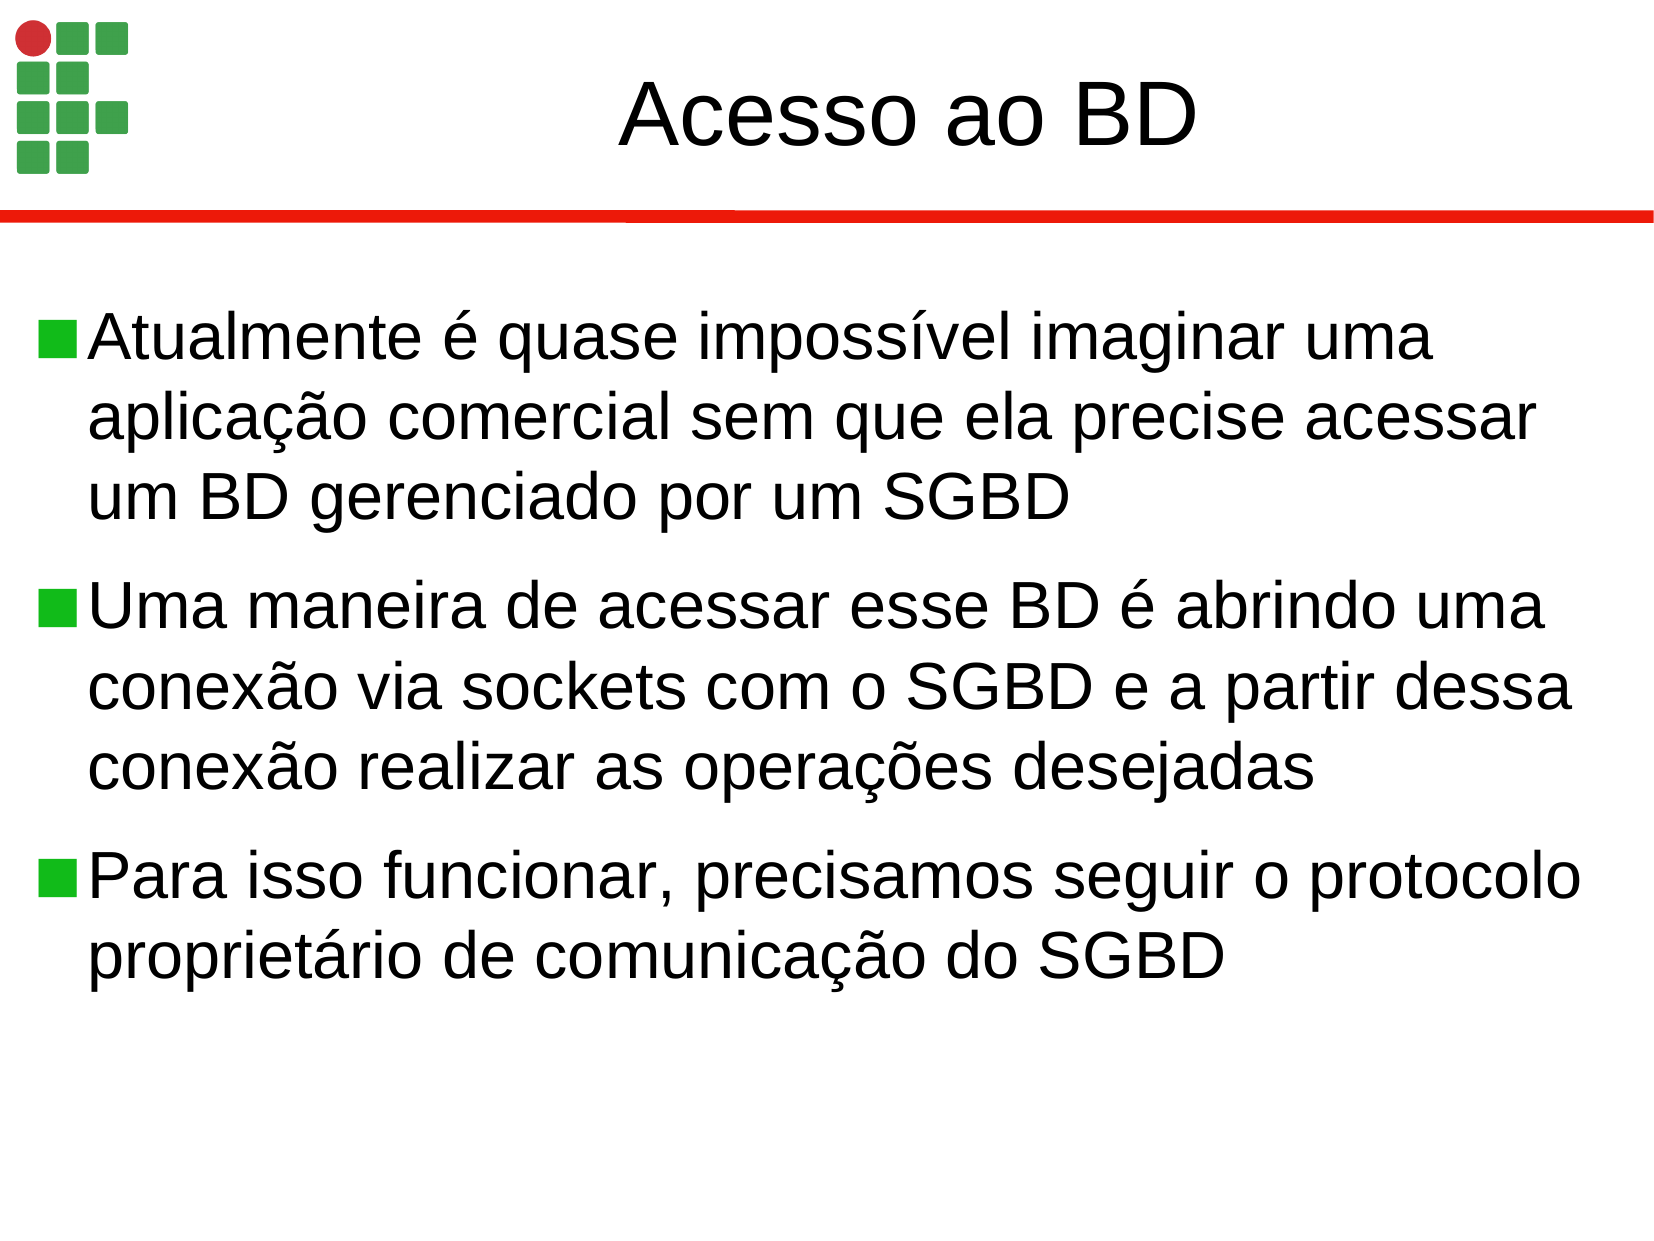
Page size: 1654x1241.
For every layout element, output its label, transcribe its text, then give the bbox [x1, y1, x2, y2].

title Acesso ao BD [165, 45, 1654, 174]
picture [14, 16, 130, 178]
list Atualmente é quase impossível imaginar uma aplicação comercial sem que ela precise acessar um BD gerenciado por um SGBD Uma maneira de acessar esse BD é abrindo uma conexão via sockets com o SGBD e a partir dessa conexão realizar as operações desejadas Para isso funcionar, precisamos seguir o protocolo proprietário de comunicação do SGBD [0, 284, 1654, 1092]
